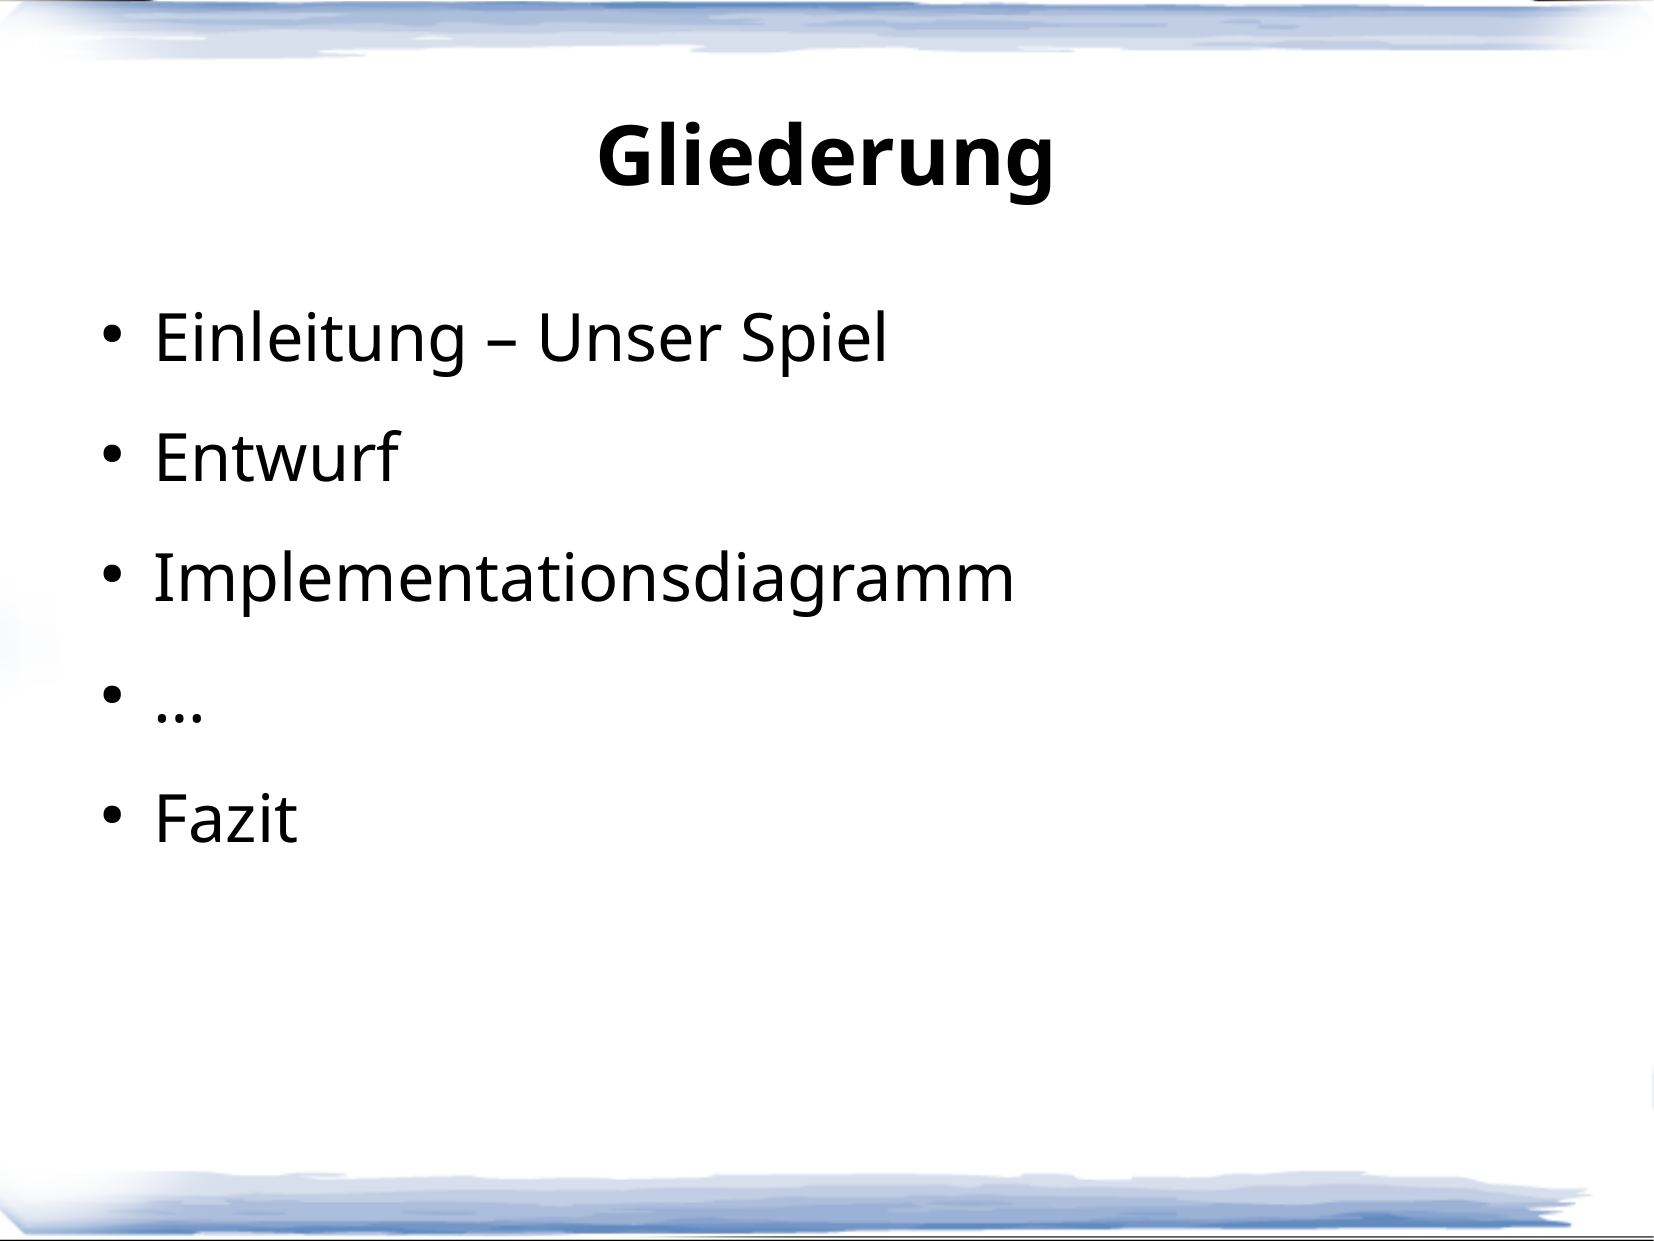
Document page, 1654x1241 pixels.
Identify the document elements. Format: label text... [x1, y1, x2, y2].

picture [0, 0, 1654, 1241]
list Einleitung – Unser Spiel Entwurf Implementationsdiagramm … Fazit [82, 290, 1548, 1109]
title Gliederung [82, 49, 1571, 257]
